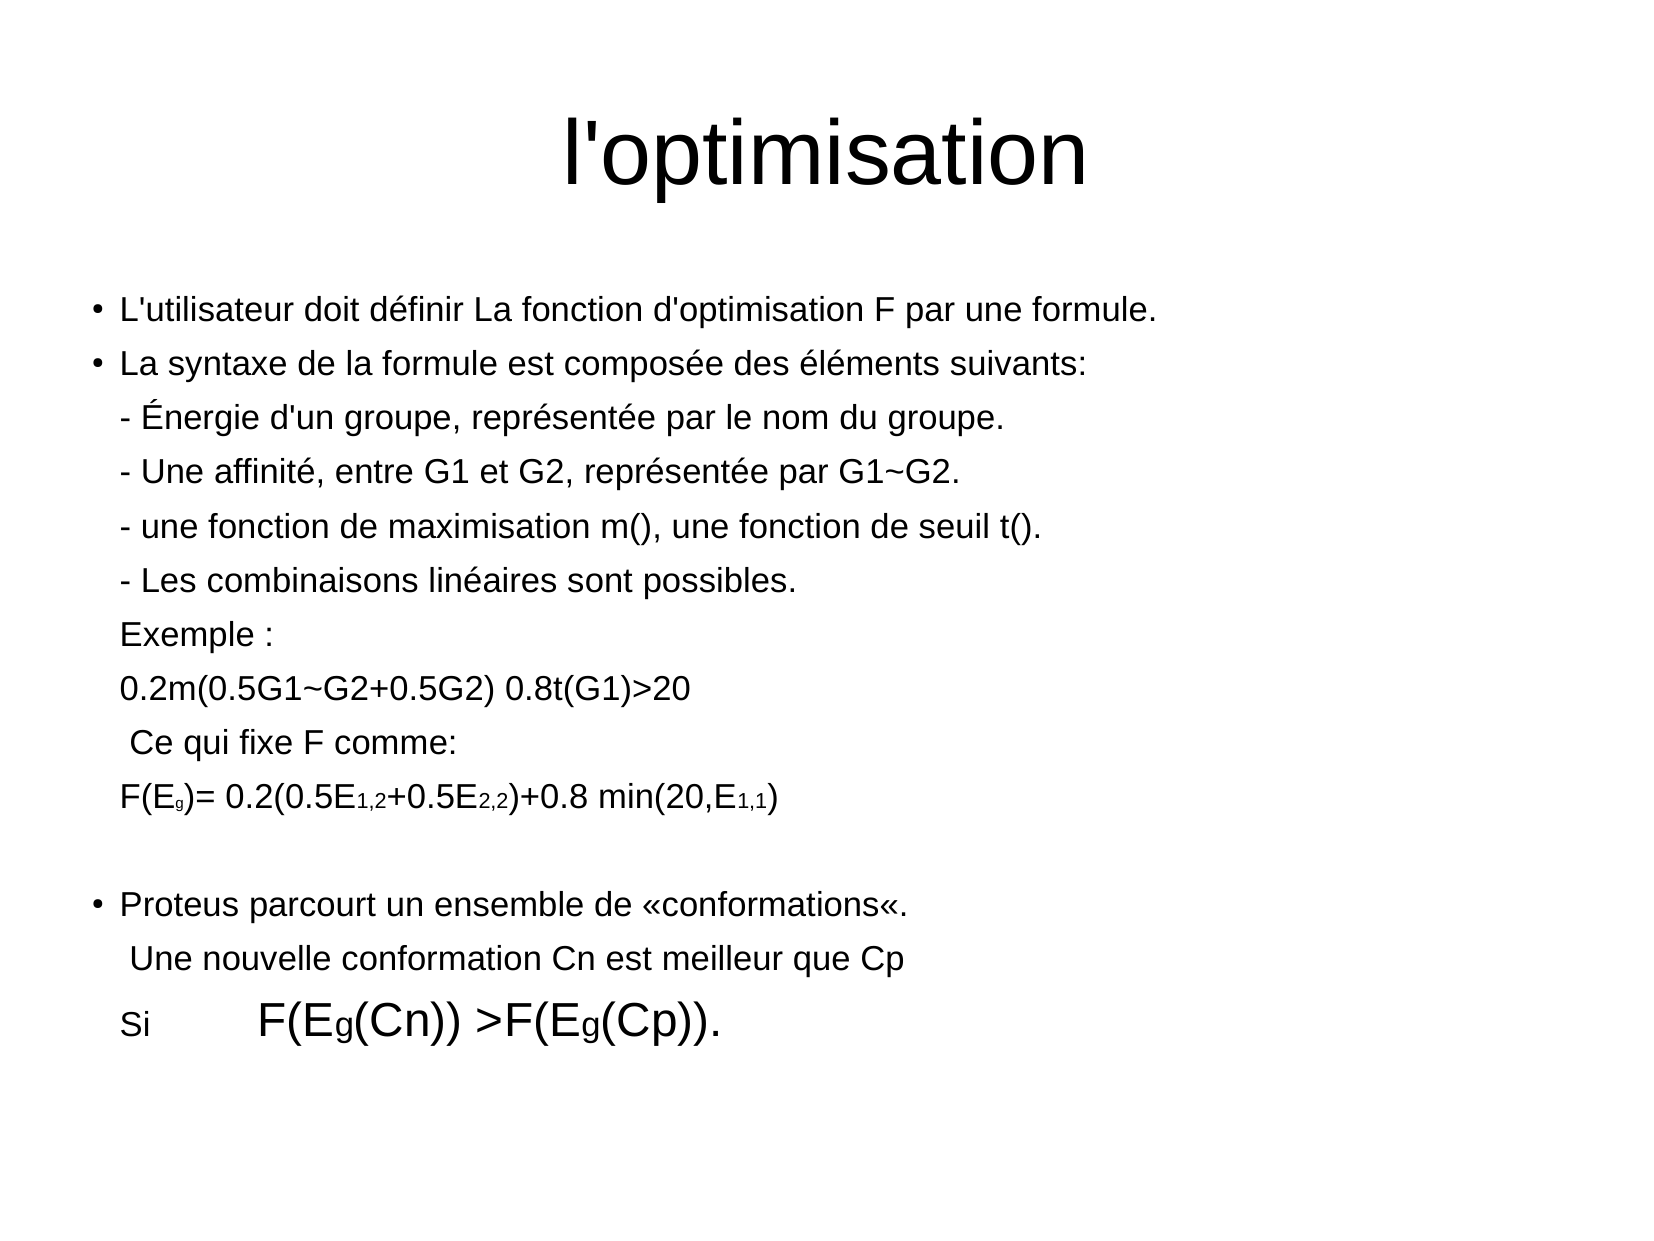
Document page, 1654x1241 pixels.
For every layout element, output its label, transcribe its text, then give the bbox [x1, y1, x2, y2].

title l'optimisation [82, 56, 1571, 250]
list L'utilisateur doit définir La fonction d'optimisation F par une formule. La syntaxe de la formule est composée des éléments suivants: - Énergie d'un groupe, représentée par le nom du groupe. - Une affinité, entre G1 et G2, représentée par G1~G2. - une fonction de maximisation m(), une fonction de seuil t(). - Les combinaisons linéaires sont possibles. Exemple : 0.2m(0.5G1~G2+0.5G2) 0.8t(G1)>20 Ce qui fixe F comme: F(Eg)= 0.2(0.5E1,2+0.5E2,2)+0.8 min(20,E1,1) Proteus parcourt un ensemble de «conformations«. Une nouvelle conformation Cn est meilleur que Cp Si F(Eg(Cn)) >F(Eg(Cp)). [82, 290, 1571, 1109]
